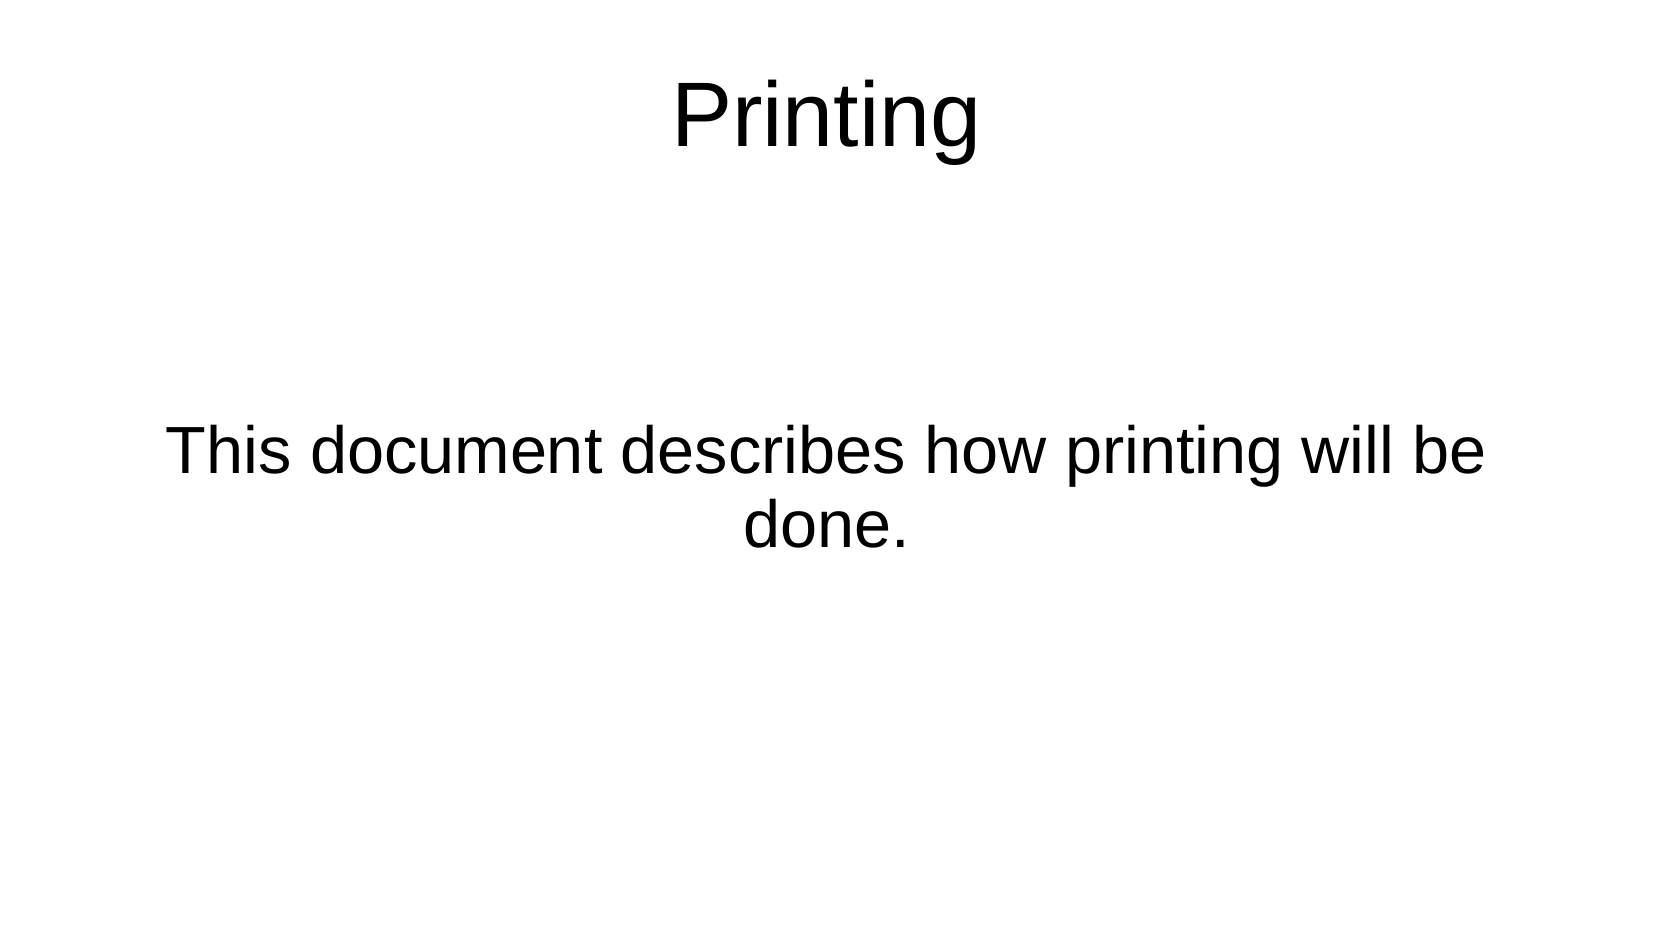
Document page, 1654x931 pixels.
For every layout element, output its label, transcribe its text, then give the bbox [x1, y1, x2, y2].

subtitle This document describes how printing will be done. [82, 217, 1571, 758]
title Printing [82, 37, 1571, 193]
